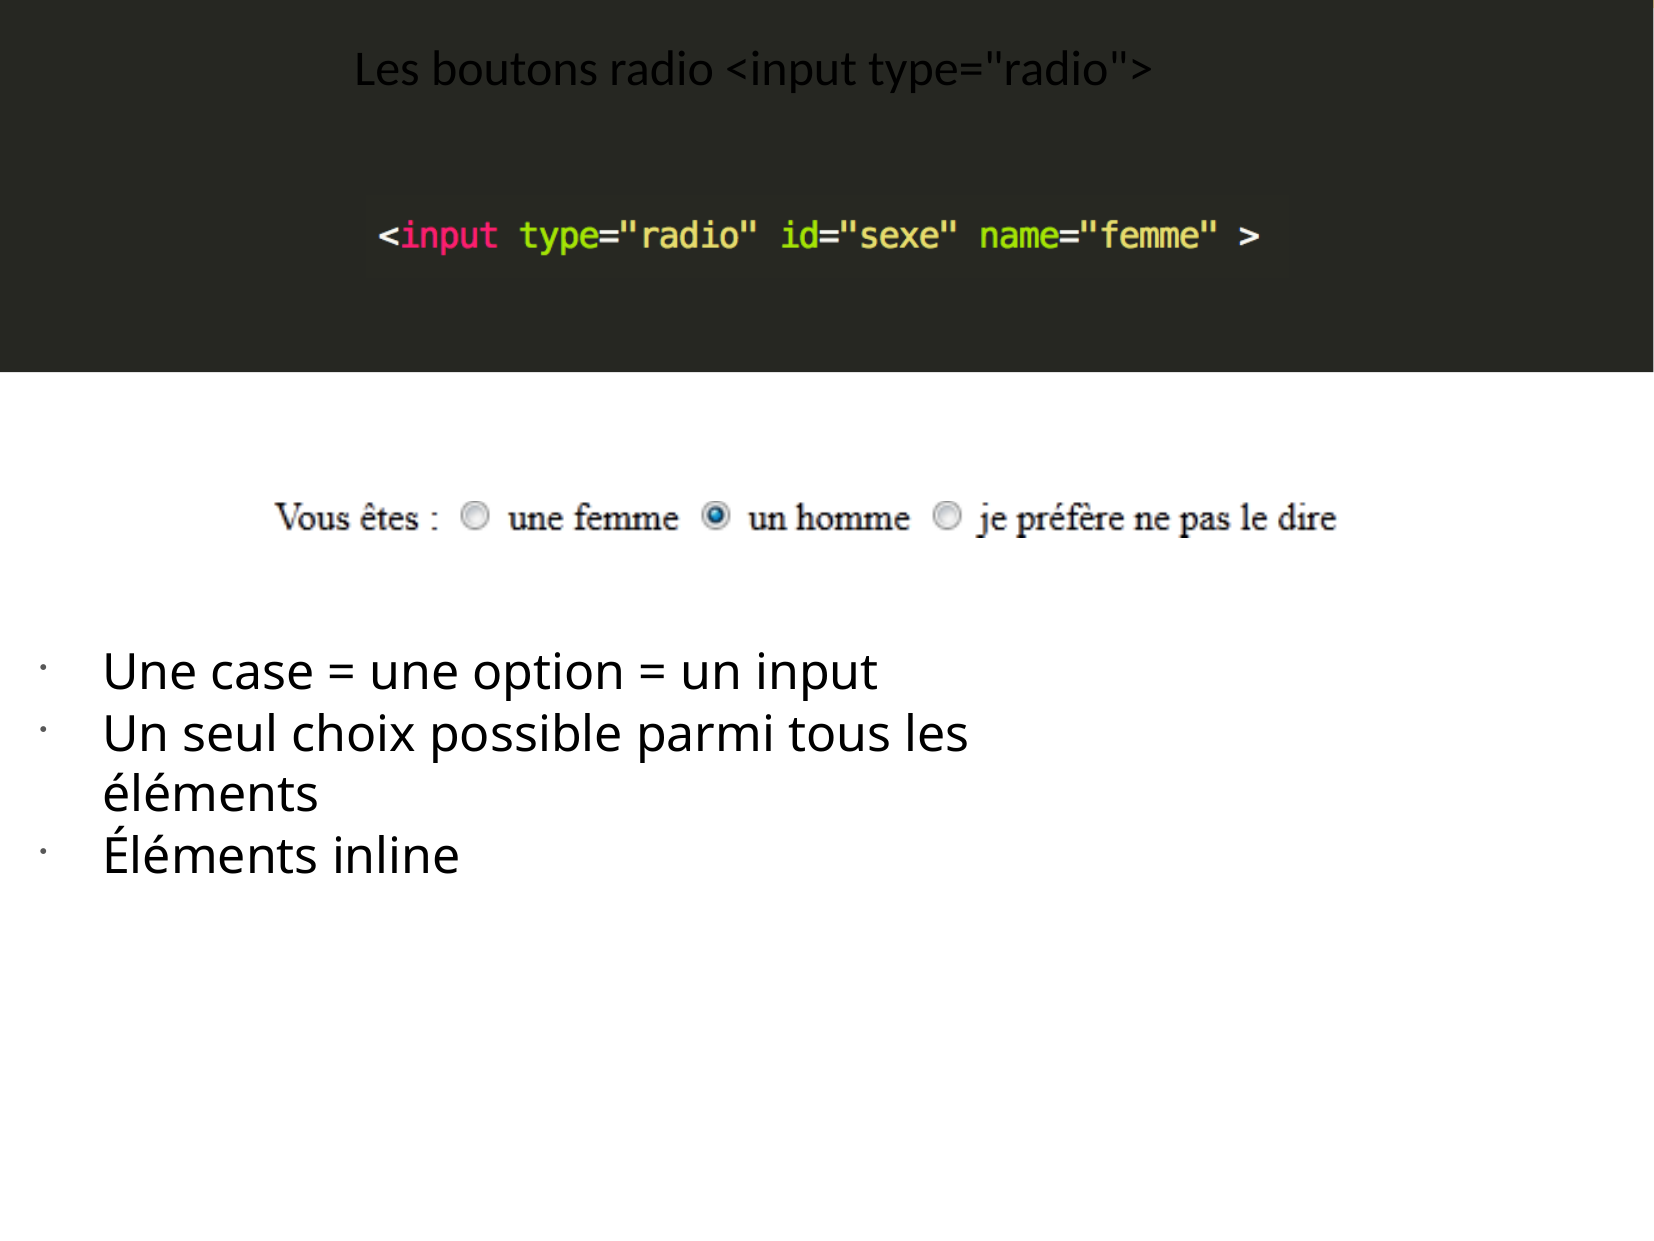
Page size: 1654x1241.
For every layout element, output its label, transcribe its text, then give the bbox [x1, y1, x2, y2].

picture [366, 195, 1289, 278]
text_box Une case = une option = un input Un seul choix possible parmi tous les éléments Éléments inline [37, 637, 1145, 885]
text_box [0, 0, 1654, 373]
title Les boutons radio <input type="radio"> [352, 33, 1301, 243]
picture [273, 501, 1339, 538]
